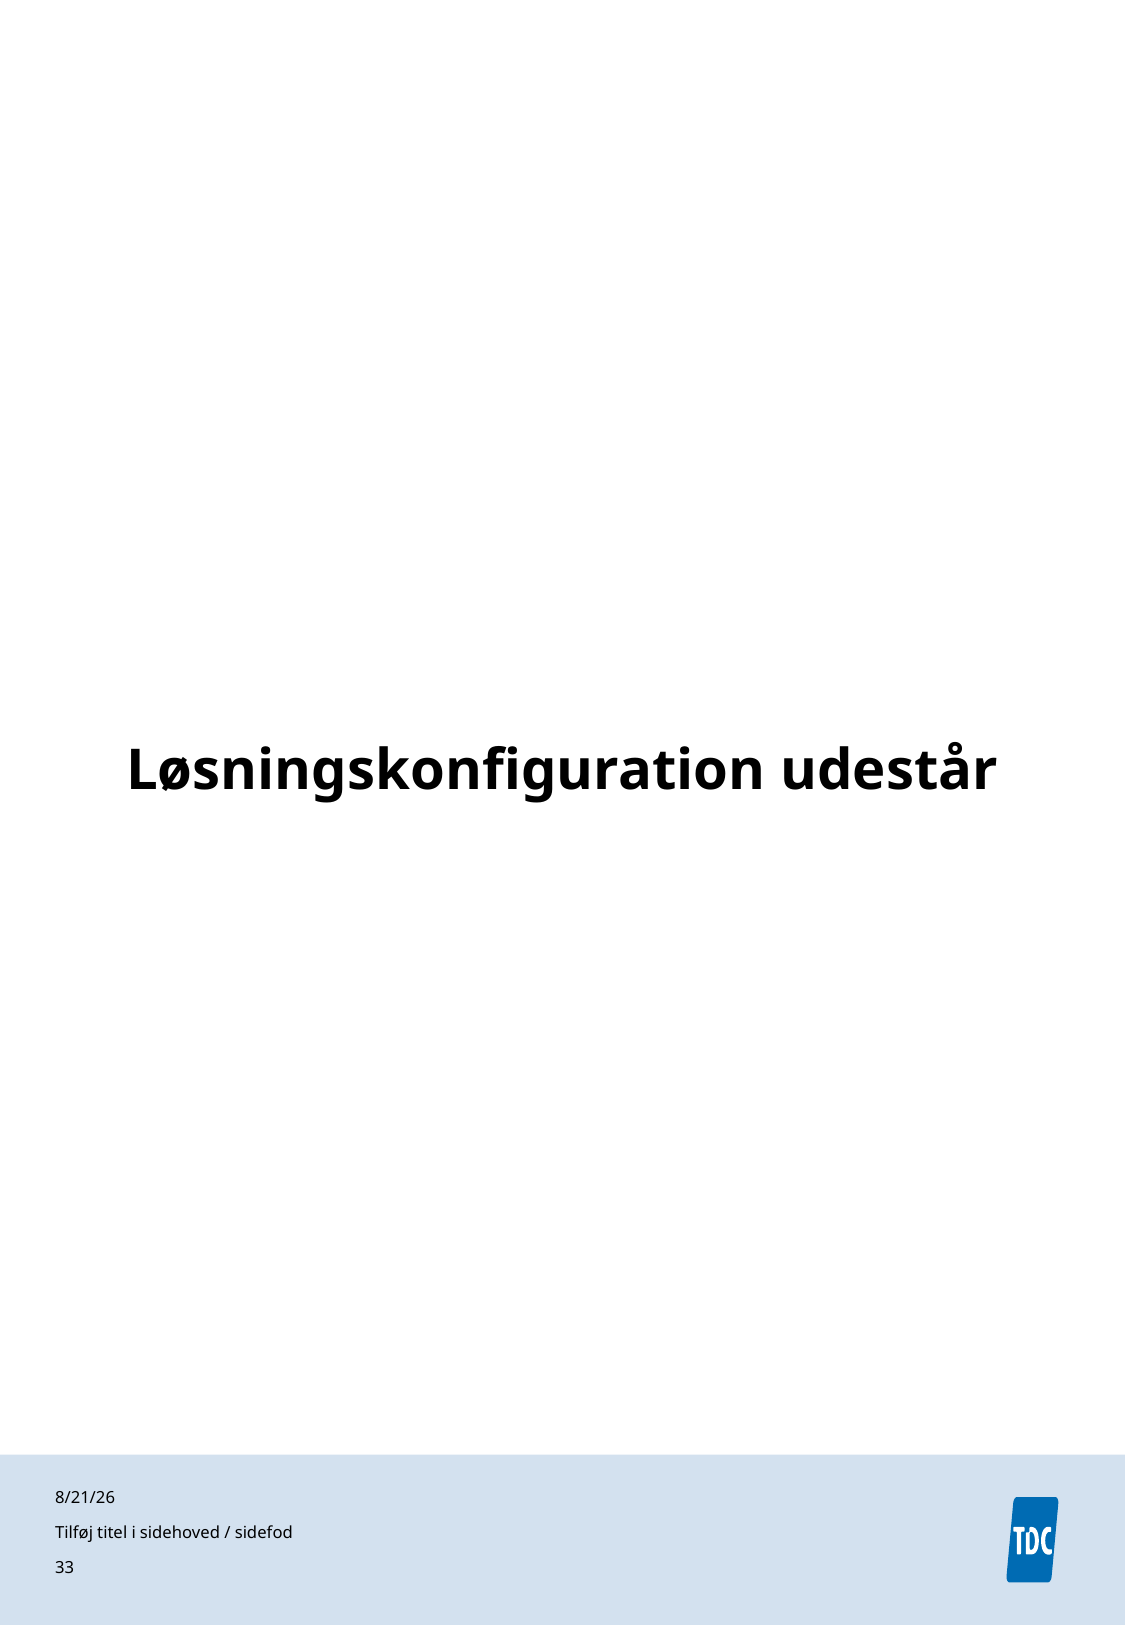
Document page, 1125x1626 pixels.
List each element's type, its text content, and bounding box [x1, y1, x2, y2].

title Løsningskonfiguration udestår [88, 620, 1036, 801]
footer Tilføj titel i sidehoved / sidefod [55, 1521, 917, 1559]
slide_number 2/15/14 [55, 1486, 318, 1521]
slide_number <number> [55, 1557, 318, 1591]
